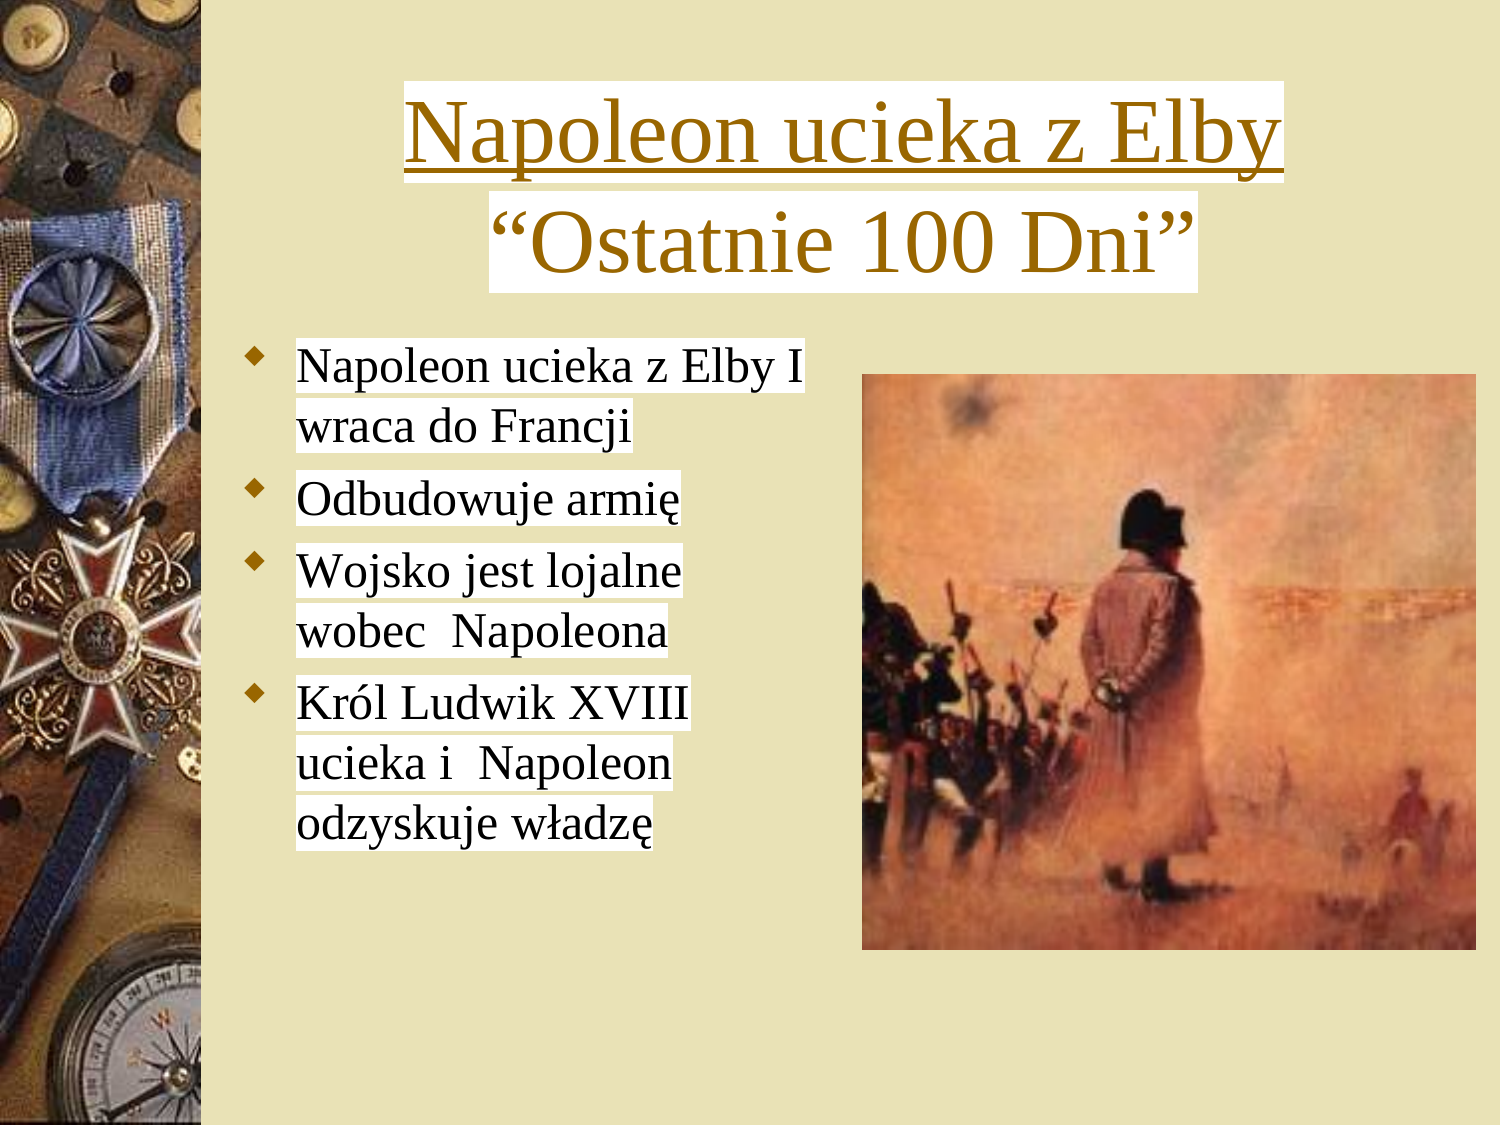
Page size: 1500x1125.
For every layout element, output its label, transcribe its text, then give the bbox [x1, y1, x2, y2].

title Napoleon ucieka z Elby “Ostatnie 100 Dni” [224, 87, 1463, 275]
list Napoleon ucieka z Elby I wraca do Francji Odbudowuje armię Wojsko jest lojalne wobec Napoleona Król Ludwik XVIII ucieka i Napoleon odzyskuje władzę [225, 324, 838, 1000]
picture [0, 0, 201, 1125]
picture [862, 374, 1476, 951]
